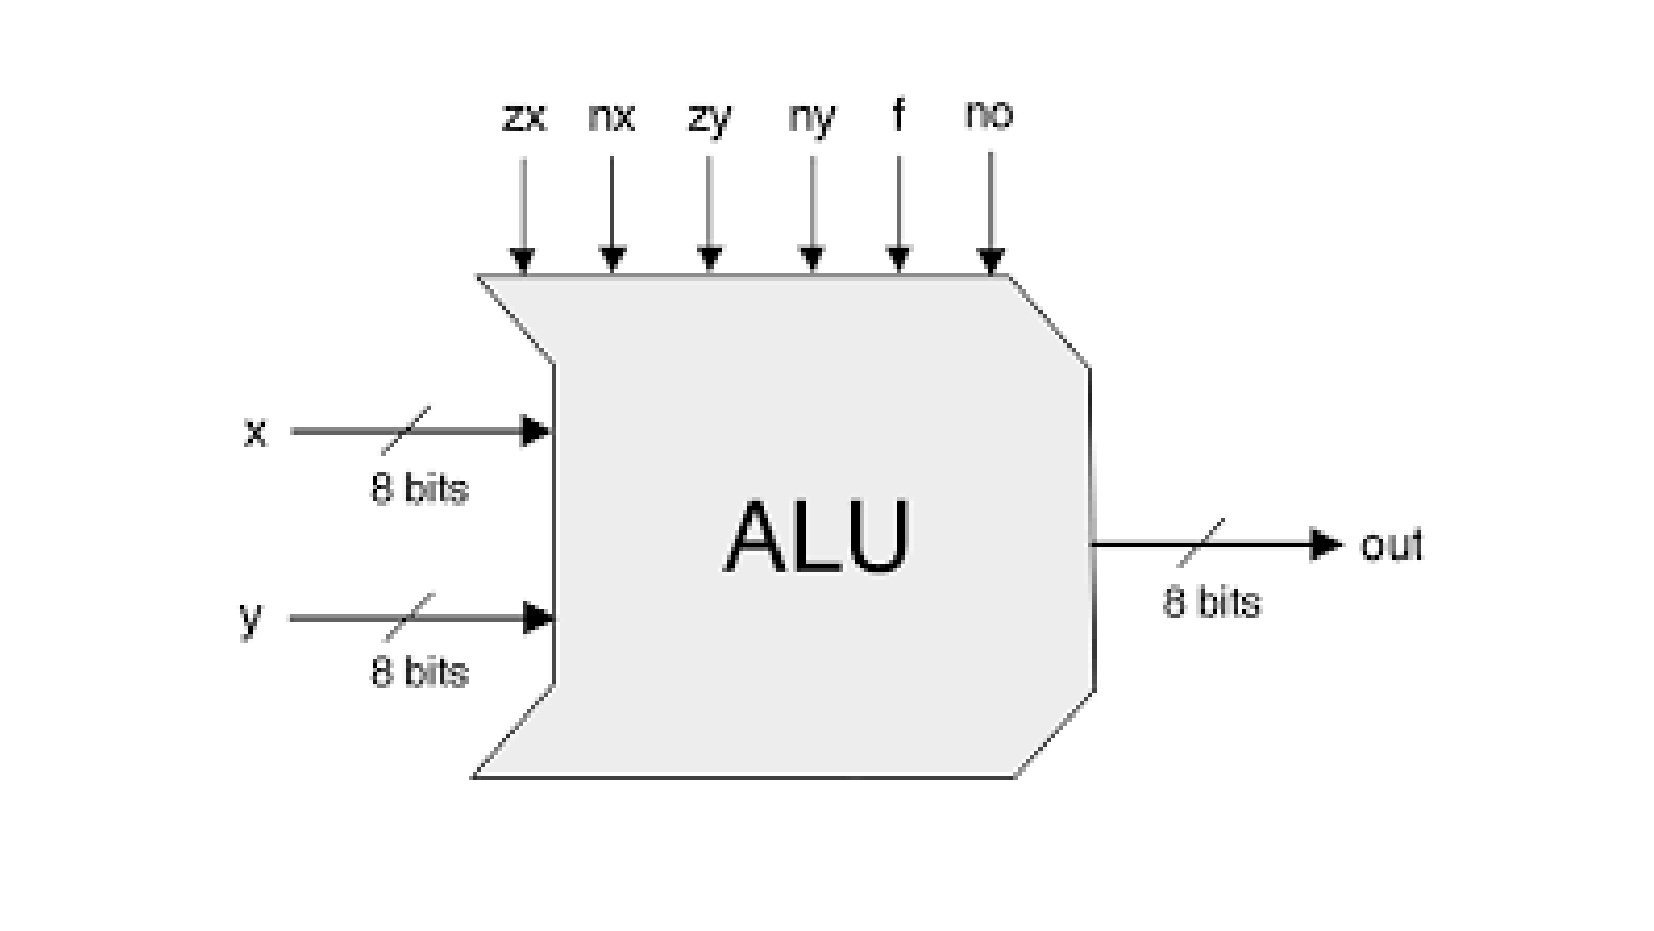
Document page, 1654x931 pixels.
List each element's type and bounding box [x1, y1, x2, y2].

picture [224, 82, 1438, 798]
